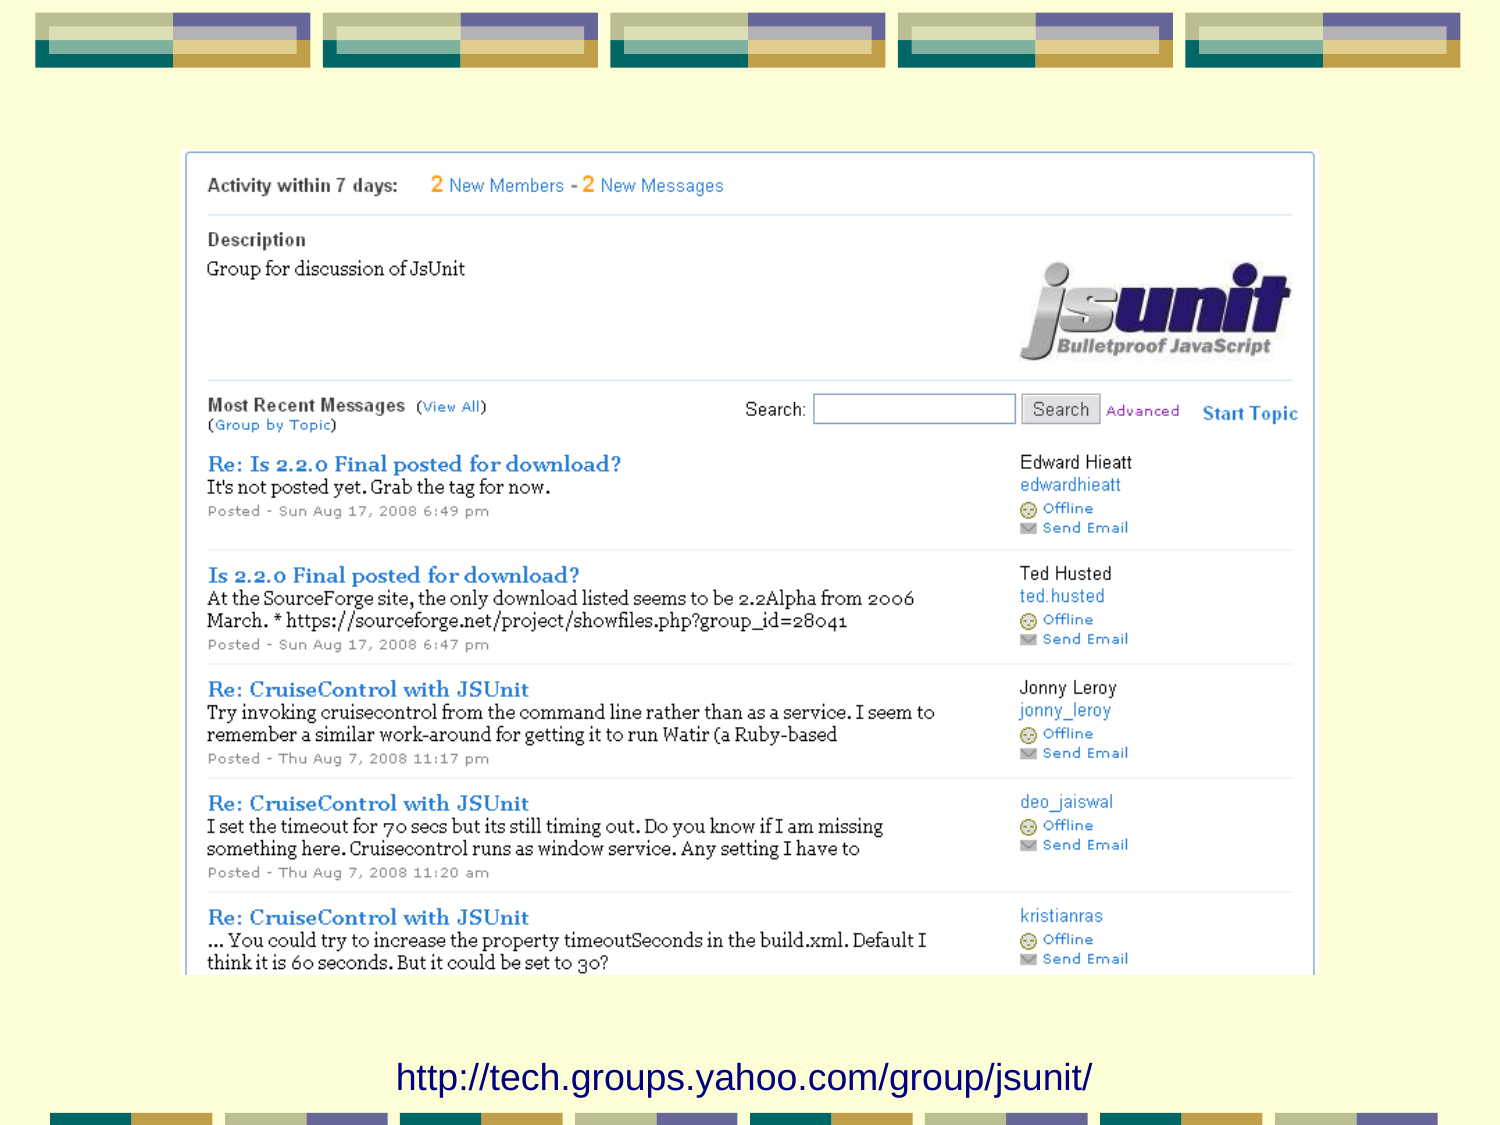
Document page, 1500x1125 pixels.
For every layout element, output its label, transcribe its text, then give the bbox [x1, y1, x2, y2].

picture [180, 149, 1319, 976]
text_box http://tech.groups.yahoo.com/group/jsunit/ [278, 1053, 1211, 1110]
